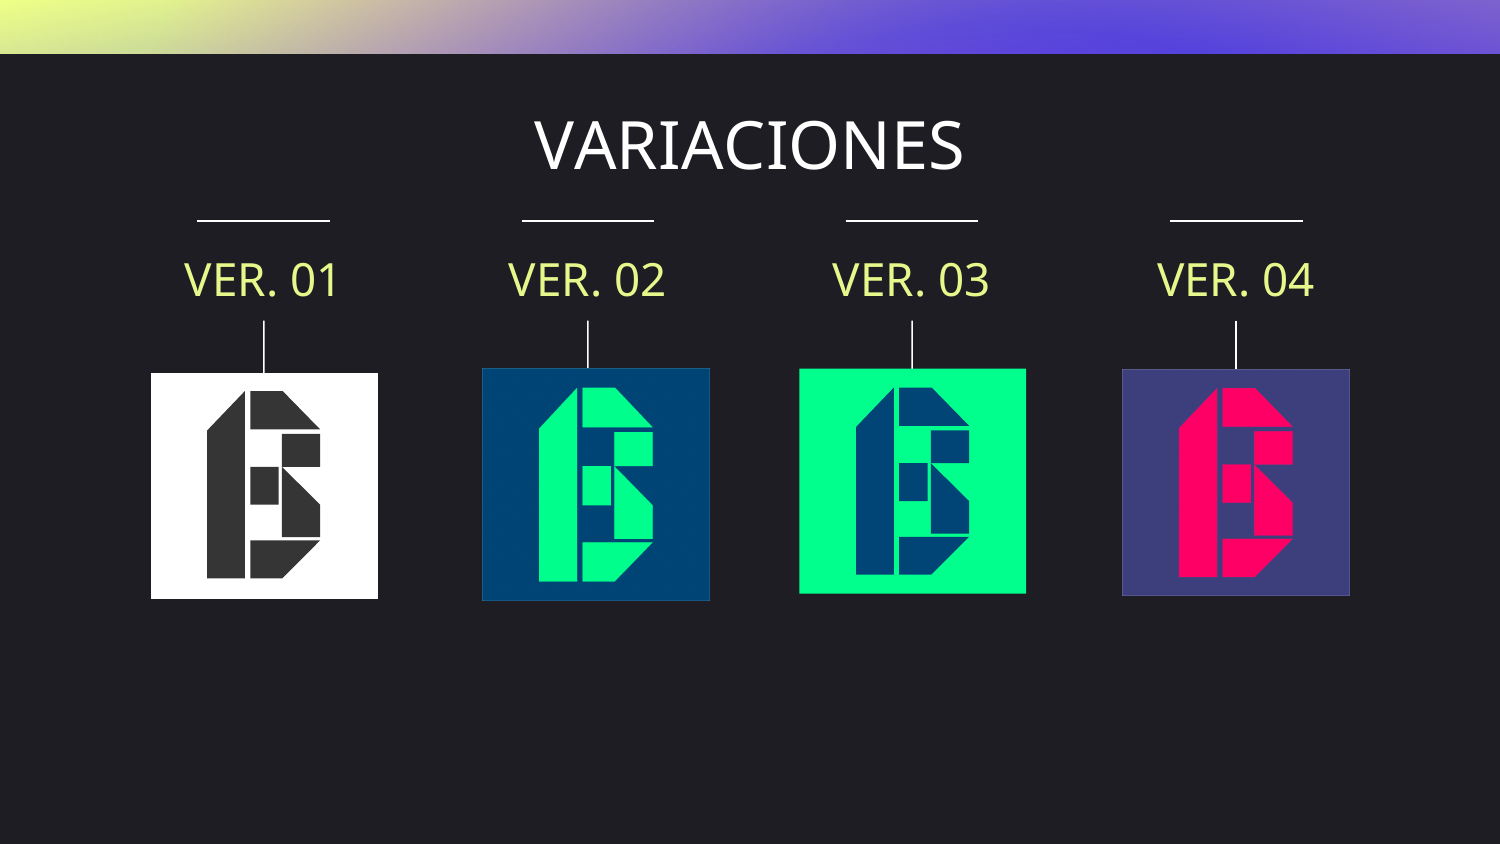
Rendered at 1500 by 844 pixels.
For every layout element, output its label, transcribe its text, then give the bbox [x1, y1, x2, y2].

picture [482, 368, 710, 601]
text_box VER. 02 [442, 222, 734, 321]
picture [799, 368, 1027, 594]
text_box VER. 01 [117, 222, 410, 321]
text_box VER. 04 [1090, 222, 1383, 321]
text_box VER. 03 [766, 222, 1059, 321]
picture [1122, 369, 1350, 596]
text_box [151, 373, 378, 599]
title VARIACIONES [118, 87, 1382, 167]
picture [150, 372, 377, 598]
